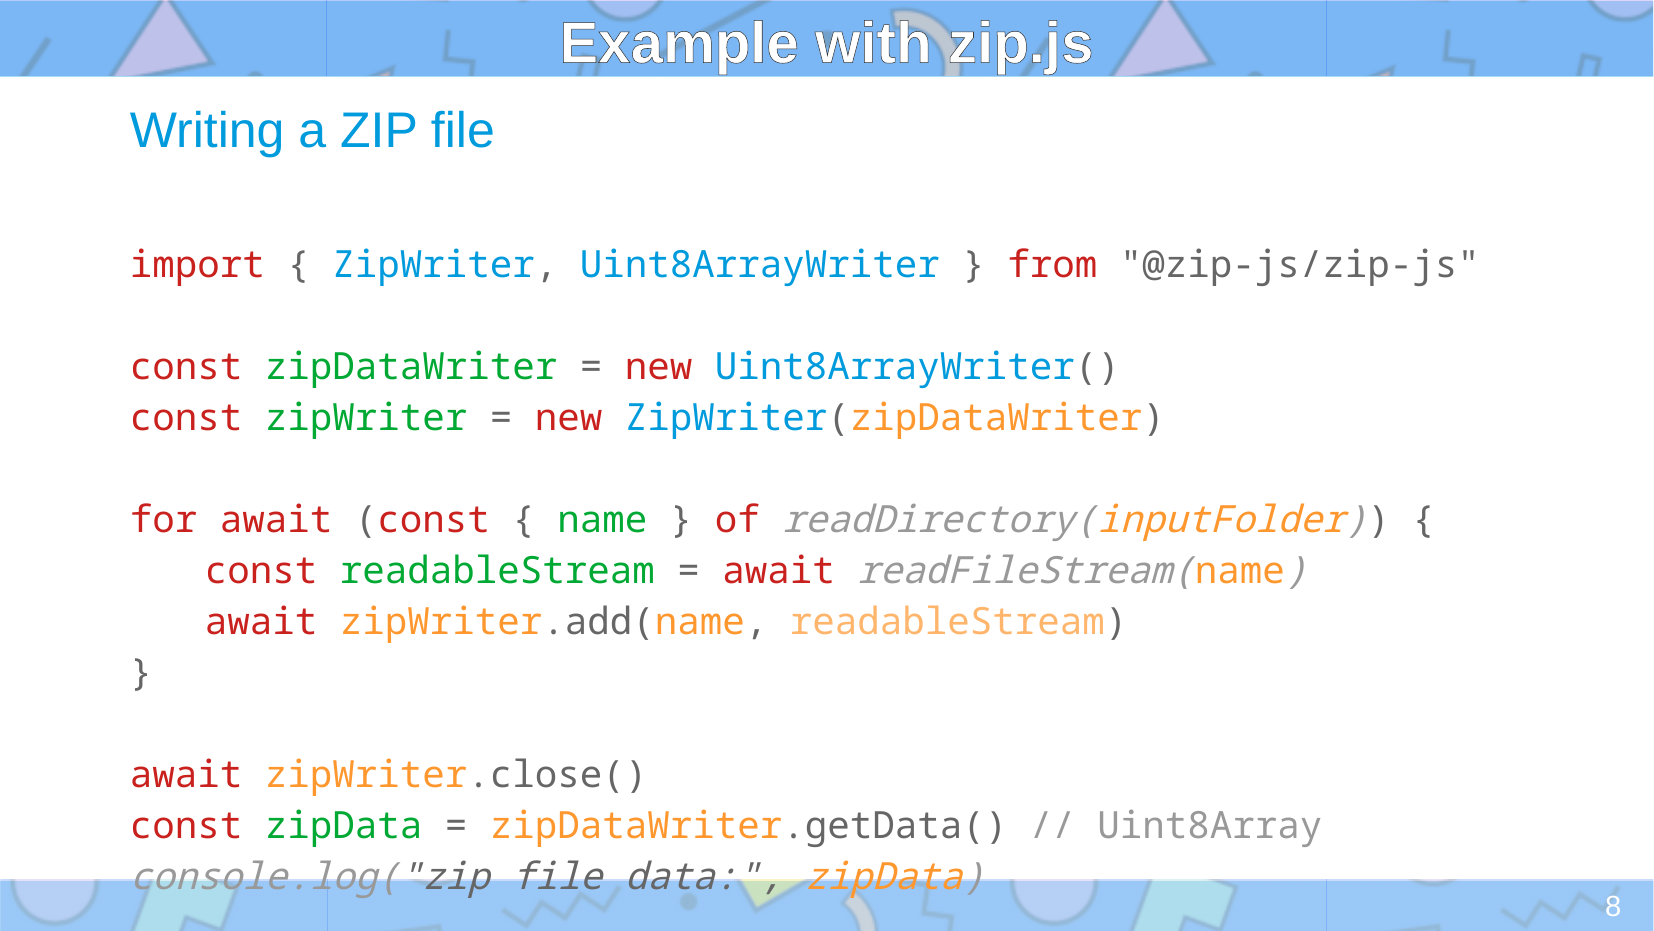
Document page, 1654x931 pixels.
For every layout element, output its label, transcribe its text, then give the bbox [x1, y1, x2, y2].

picture [632, 879, 643, 887]
picture [946, 879, 958, 887]
picture [699, 879, 711, 887]
picture [340, 879, 352, 887]
picture [654, 879, 666, 887]
picture [0, 0, 1654, 76]
picture [857, 879, 868, 887]
picture [475, 879, 486, 887]
picture [160, 879, 172, 887]
list Writing a ZIP file import { ZipWriter, Uint8ArrayWriter } from "@zip-js/zip-js" const zipDataWriter = new Uint8ArrayWriter() const zipWriter = new ZipWriter(zipDataWriter) for await (const { name } of readDirectory(inputFolder)) { const readableStream = await readFileStream(name) await zipWriter.add(name, readableStream) } await zipWriter.close() const zipData = zipDataWriter.getData() // Uint8Array console.log("zip file data:", zipData) [59, 101, 1654, 863]
picture [362, 879, 373, 887]
picture [901, 879, 913, 887]
picture [227, 879, 239, 887]
picture [879, 879, 891, 886]
title Example with zip.js [59, 3, 1595, 82]
picture [0, 879, 1654, 931]
